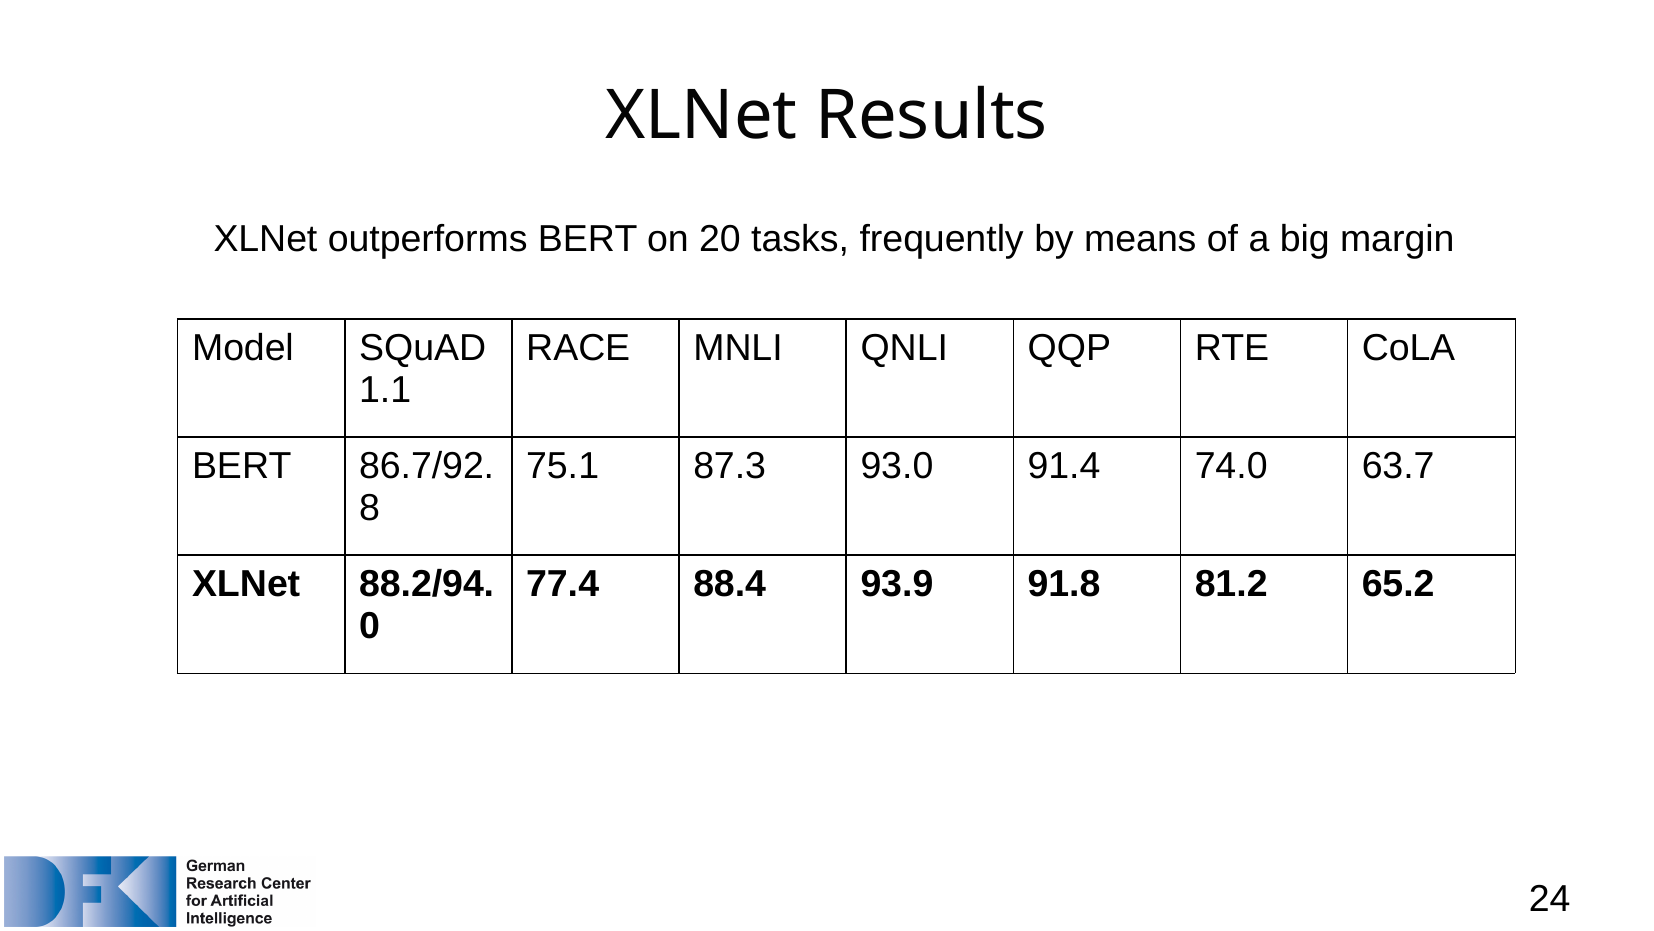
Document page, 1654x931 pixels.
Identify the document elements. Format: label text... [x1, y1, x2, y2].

table_header SQuAD1.1 [346, 320, 511, 436]
table_cell 88.4 [680, 556, 845, 673]
table_header Model [178, 320, 344, 436]
table_cell 63.7 [1348, 438, 1515, 554]
table_header RTE [1181, 320, 1347, 436]
table_cell 86.7/92.8 [346, 438, 511, 554]
text_box XLNet outperforms BERT on 20 tasks, frequently by means of a big margin [198, 210, 1471, 267]
table_cell 65.2 [1348, 556, 1515, 673]
table_header QQP [1014, 320, 1180, 436]
table_header QNLI [847, 320, 1013, 436]
table_cell 88.2/94.0 [346, 556, 511, 673]
text_box <number> [1514, 870, 1654, 931]
table_cell 77.4 [513, 556, 678, 673]
table_header MNLI [680, 320, 845, 436]
table_cell 91.8 [1014, 556, 1180, 673]
table_cell 75.1 [513, 438, 678, 554]
table_cell 93.0 [847, 438, 1013, 554]
table_header RACE [513, 320, 678, 436]
table_cell 93.9 [847, 556, 1013, 673]
table_cell 91.4 [1014, 438, 1180, 554]
table_cell 87.3 [680, 438, 845, 554]
title XLNet Results [162, 35, 1492, 189]
table_cell XLNet [178, 556, 344, 673]
table_cell 81.2 [1181, 556, 1347, 673]
table_cell BERT [178, 438, 344, 554]
table_cell 74.0 [1181, 438, 1347, 554]
picture [4, 856, 316, 927]
table_header CoLA [1348, 320, 1515, 436]
